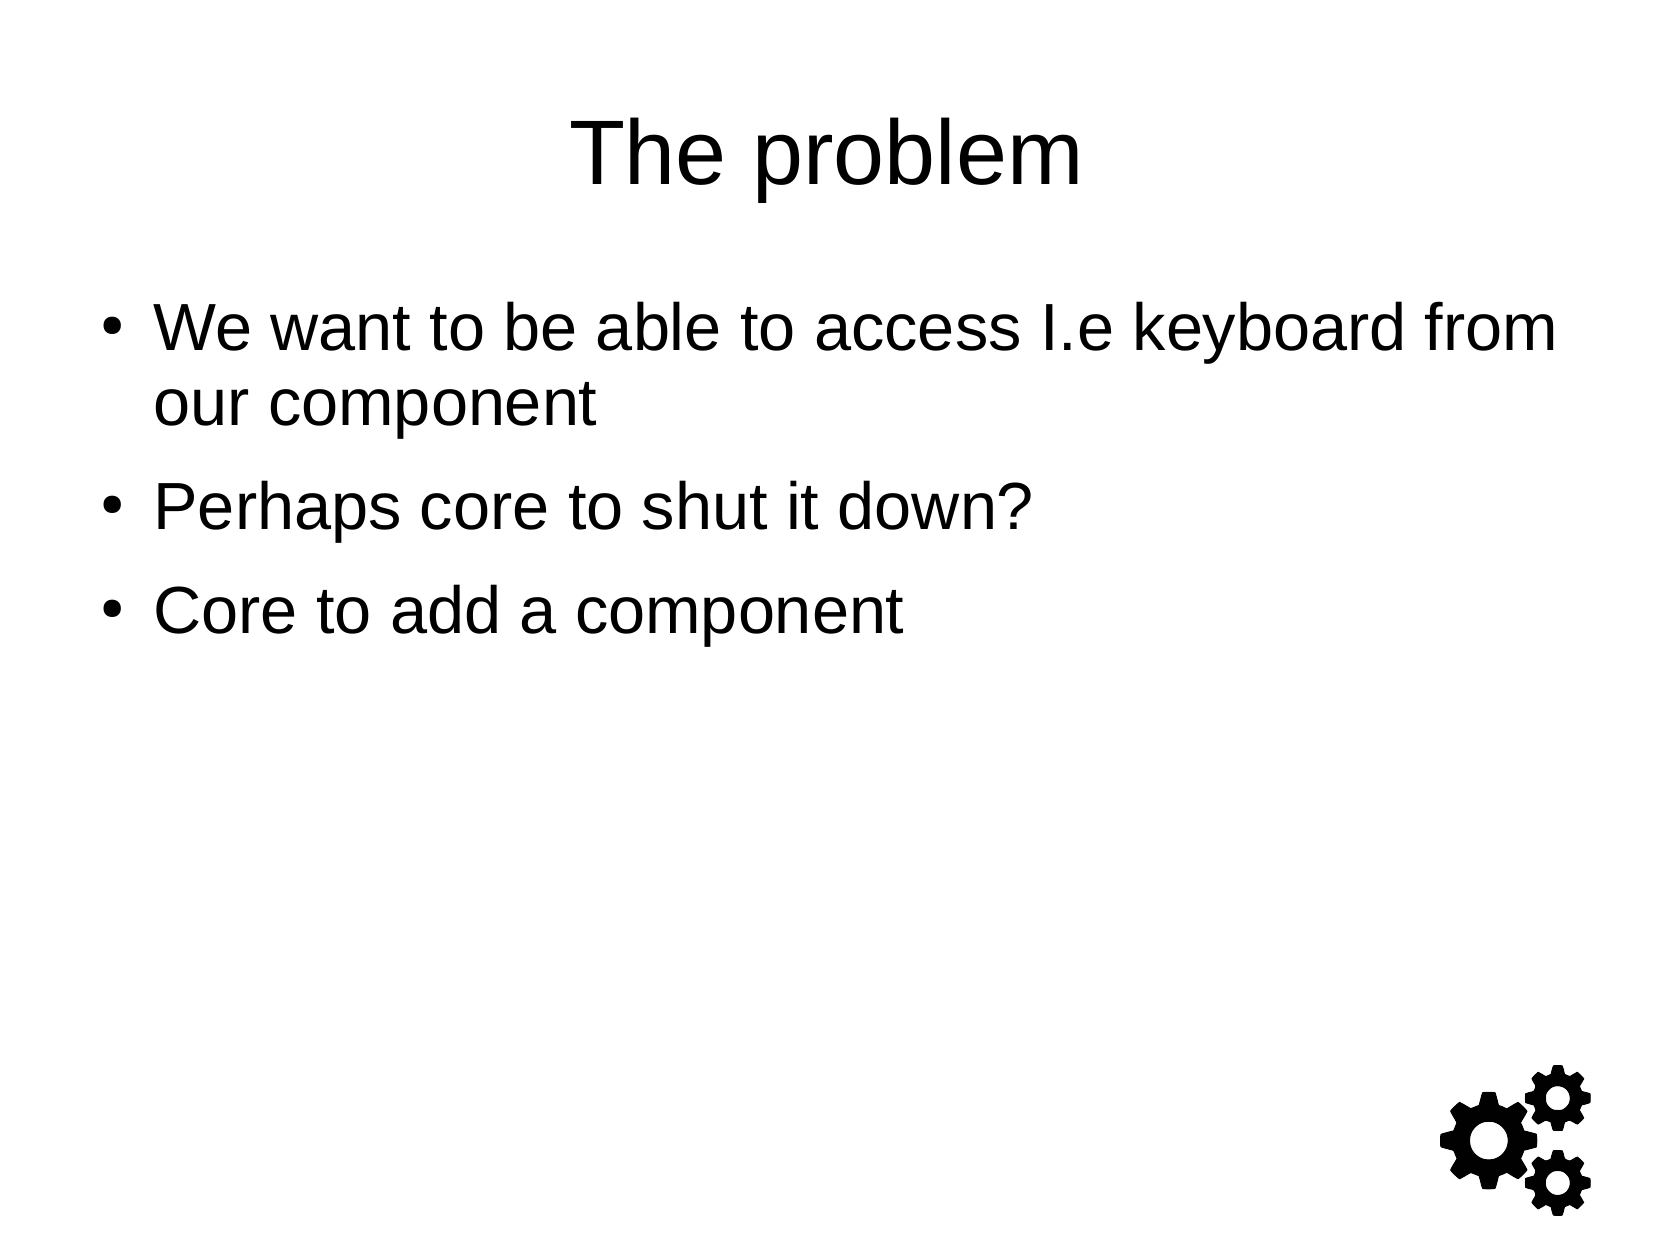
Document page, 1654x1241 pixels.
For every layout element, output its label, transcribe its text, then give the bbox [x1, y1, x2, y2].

list We want to be able to access I.e keyboard from our component Perhaps core to shut it down? Core to add a component [82, 290, 1571, 1010]
title The problem [82, 49, 1571, 257]
picture [1440, 1065, 1591, 1216]
